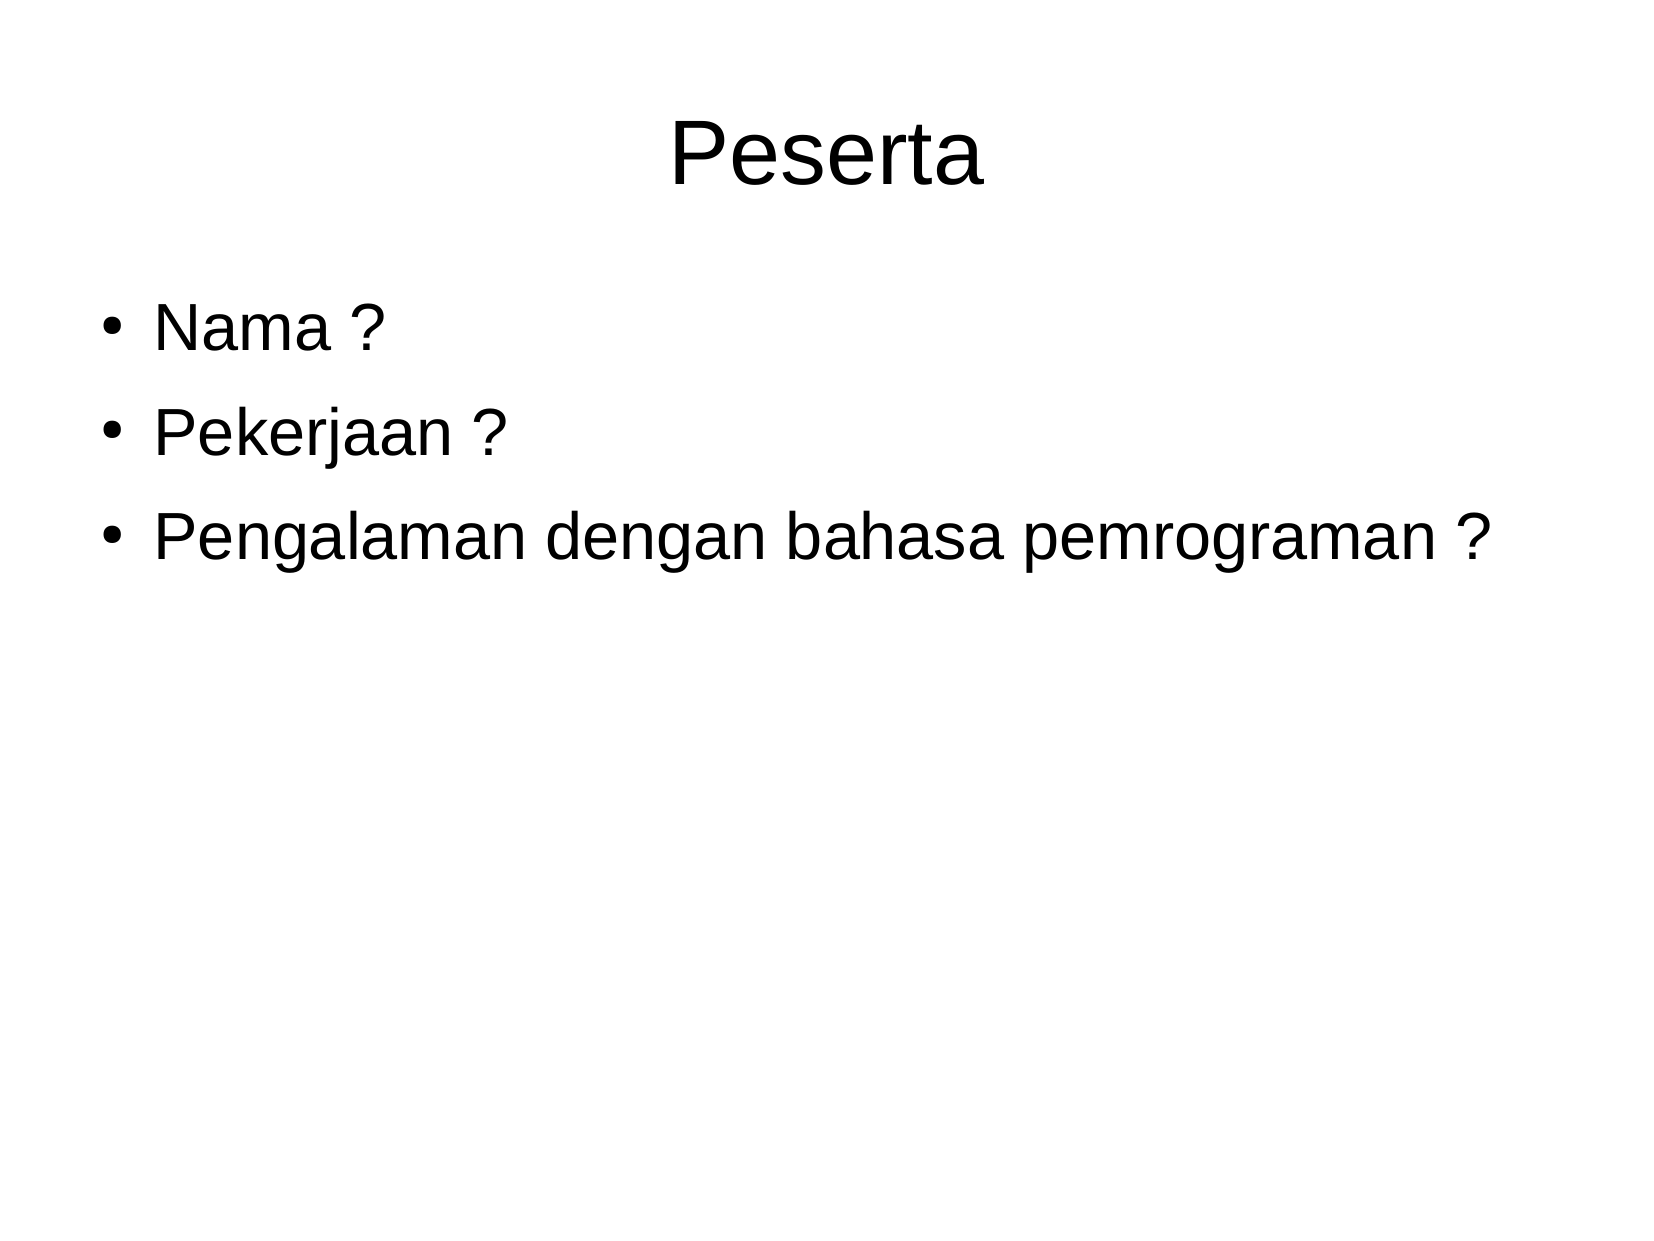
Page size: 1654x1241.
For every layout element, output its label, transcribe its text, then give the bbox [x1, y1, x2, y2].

title Peserta [82, 49, 1571, 257]
list Nama ? Pekerjaan ? Pengalaman dengan bahasa pemrograman ? [82, 290, 1571, 1010]
